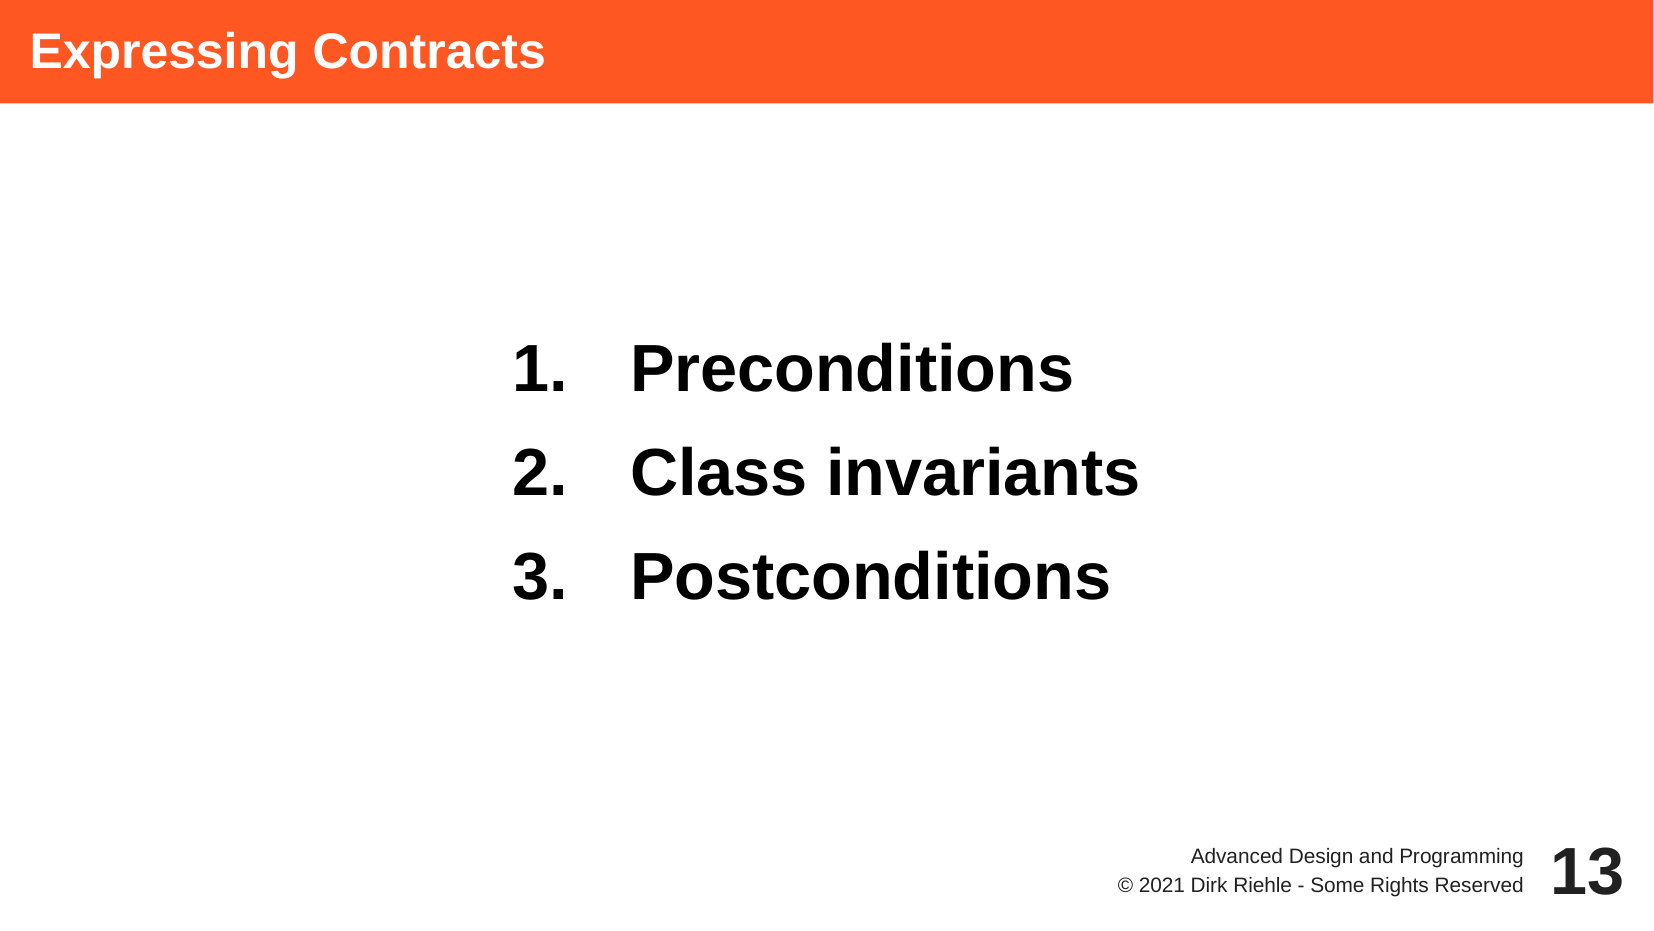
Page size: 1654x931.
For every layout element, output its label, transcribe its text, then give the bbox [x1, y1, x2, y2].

title Expressing Contracts [0, 0, 1654, 104]
subtitle Preconditions Class invariants Postconditions [29, 132, 1625, 813]
